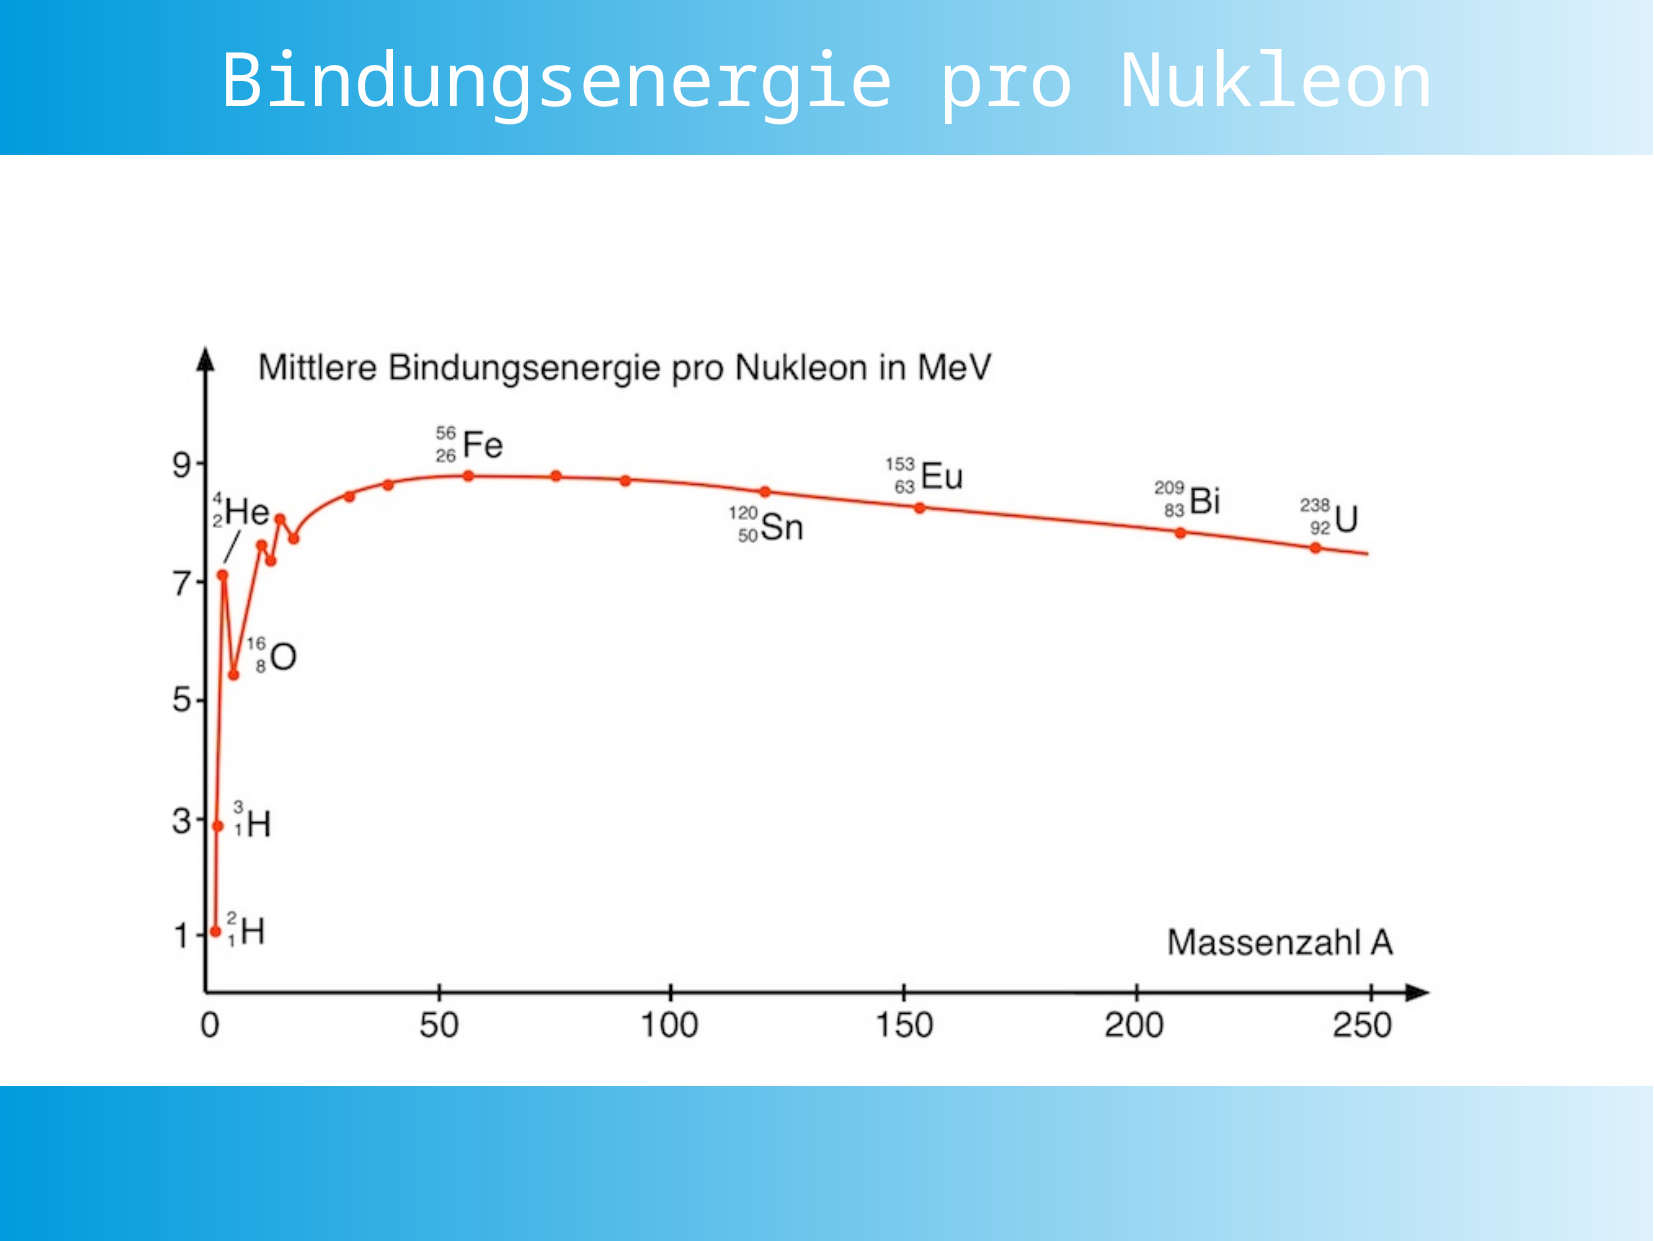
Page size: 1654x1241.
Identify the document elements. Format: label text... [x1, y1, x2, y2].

title Bindungsenergie pro Nukleon [82, 25, 1571, 130]
picture [147, 306, 1453, 1075]
